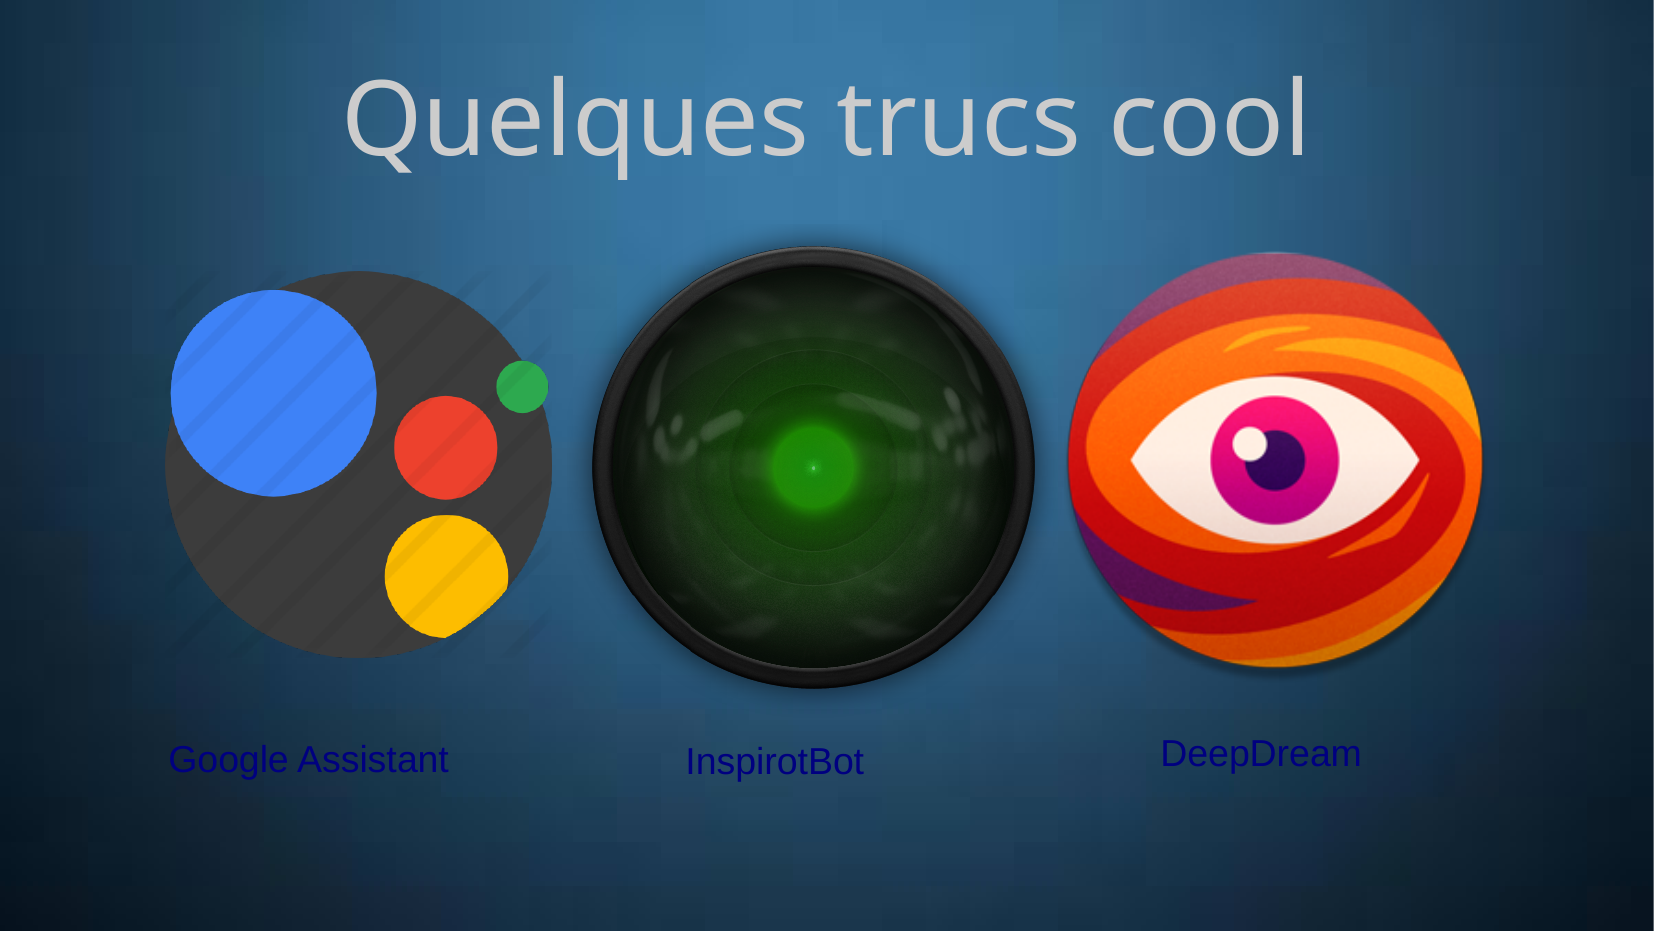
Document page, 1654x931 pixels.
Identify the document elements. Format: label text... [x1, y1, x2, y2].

title Quelques trucs cool [82, 37, 1571, 193]
text_box DeepDream [1145, 725, 1430, 796]
text_box Google Assistant [153, 730, 544, 802]
text_box InspirotBot [670, 733, 932, 804]
picture [0, 0, 1654, 931]
